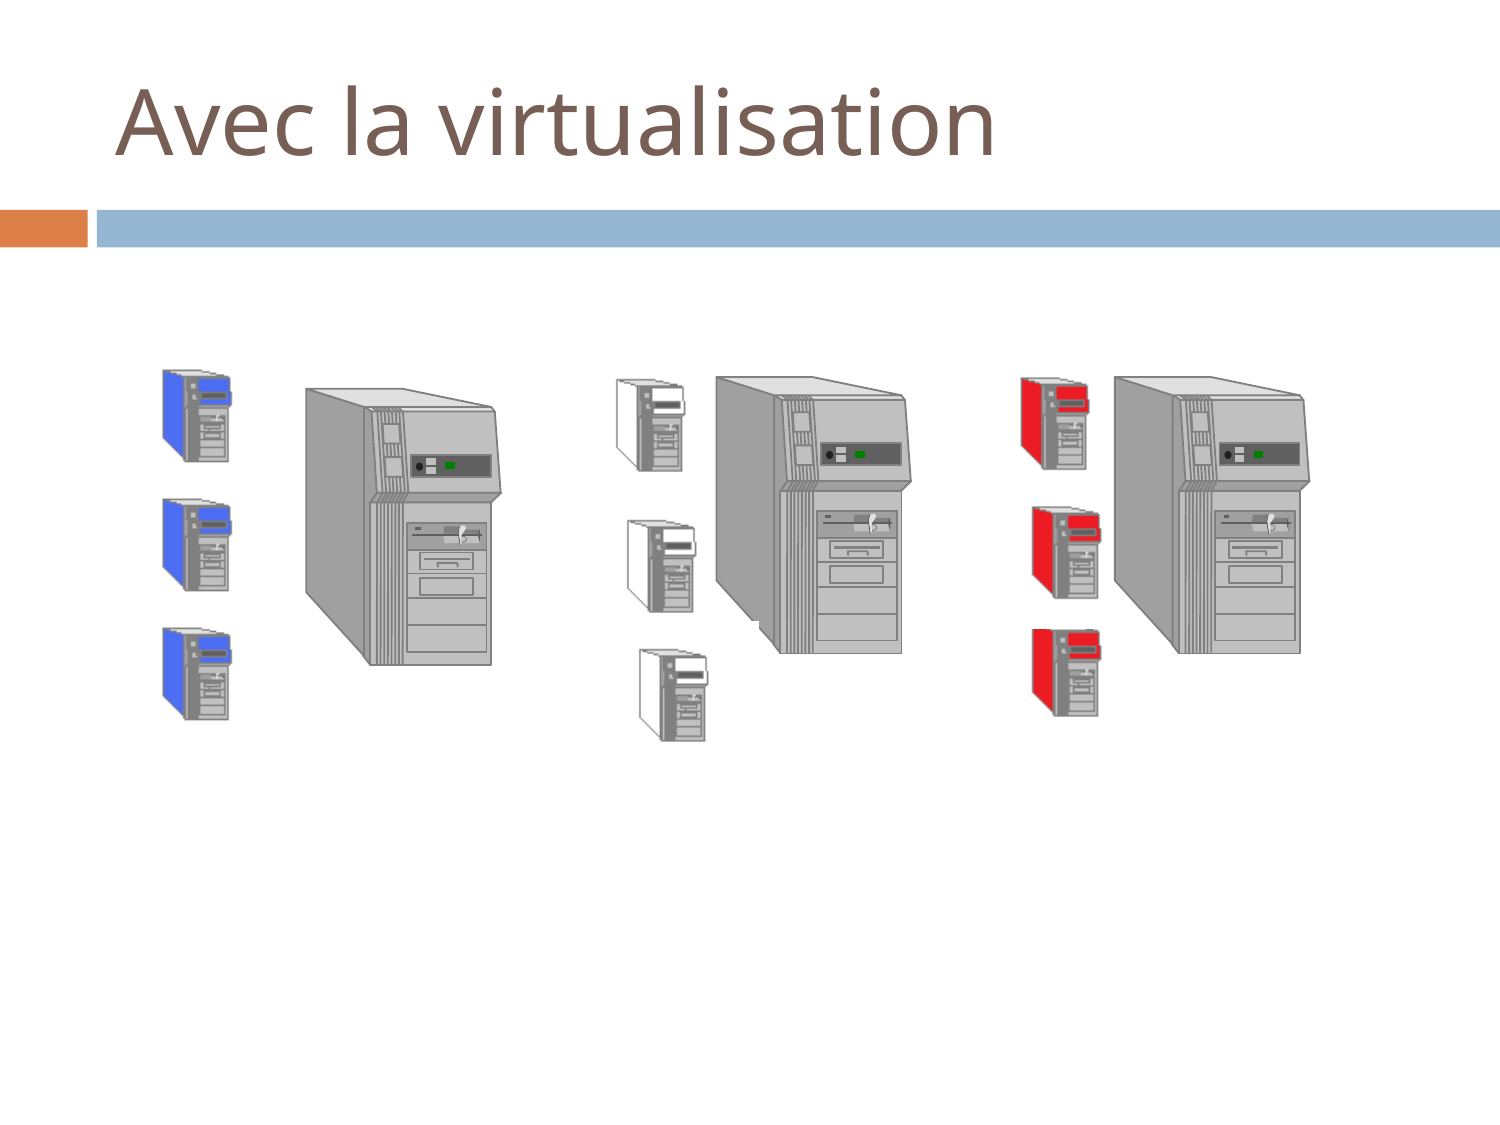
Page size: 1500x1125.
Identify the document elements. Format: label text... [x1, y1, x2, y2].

title Avec la virtualisation [100, 37, 1438, 201]
chart [714, 375, 915, 657]
chart [304, 386, 504, 668]
picture [996, 351, 1130, 747]
picture [128, 351, 267, 741]
chart [1113, 375, 1313, 657]
picture [574, 351, 759, 764]
